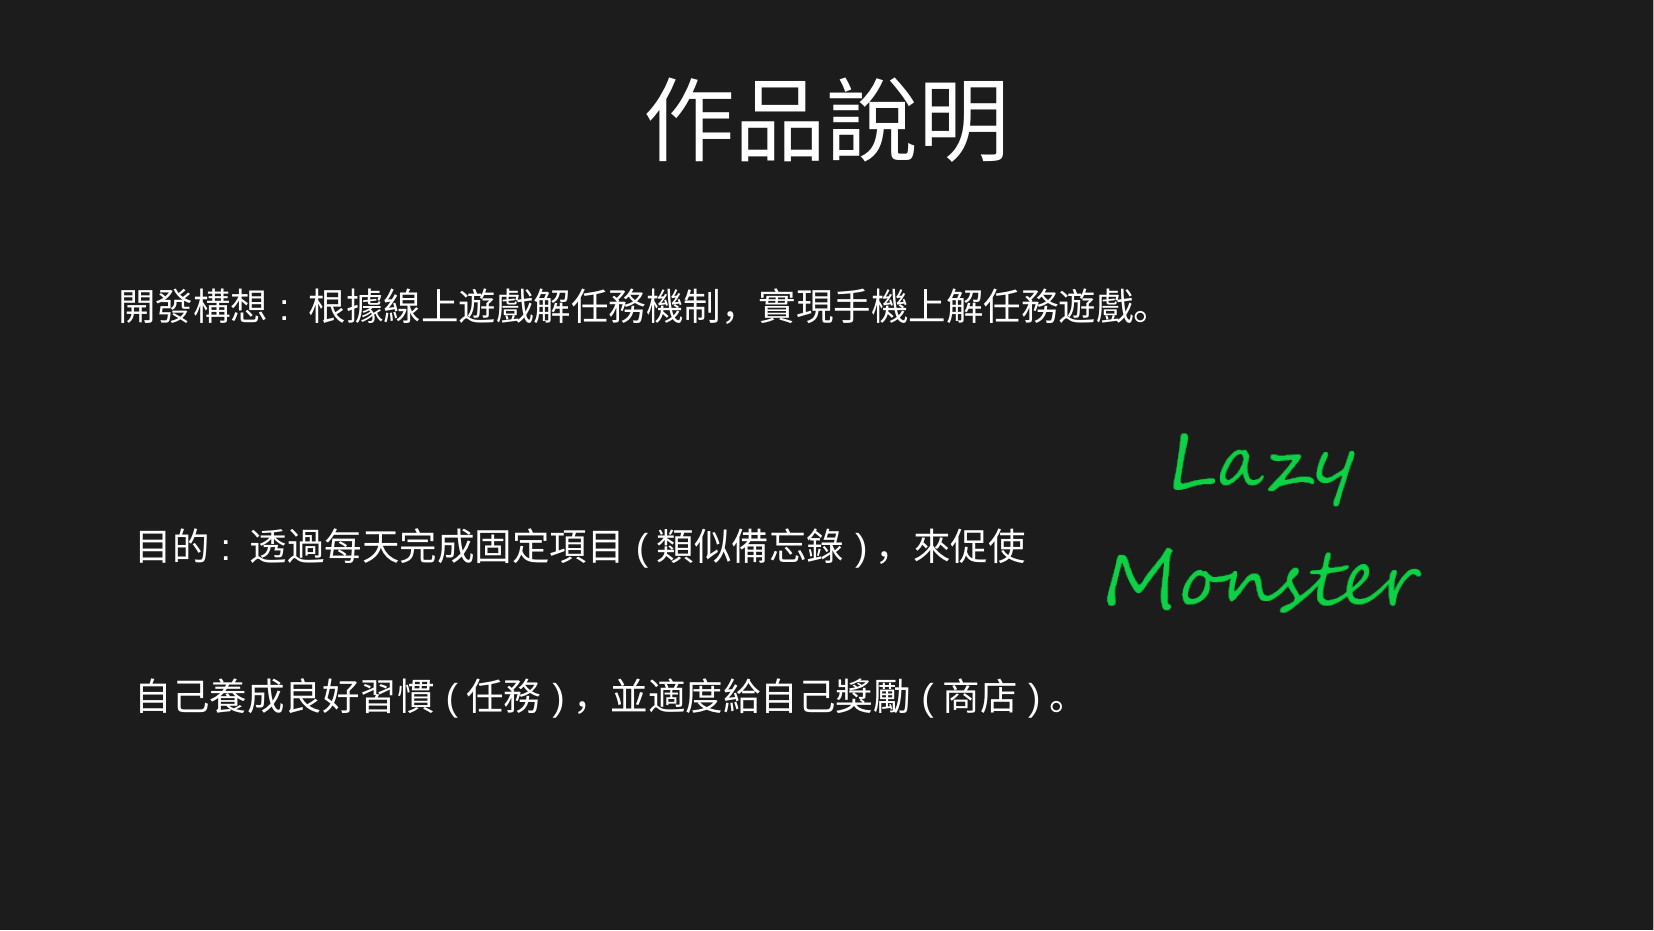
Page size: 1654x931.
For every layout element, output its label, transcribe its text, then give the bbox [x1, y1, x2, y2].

title 作品說明 [82, 56, 1571, 173]
text_box 開發構想: 根據線上遊戲解任務機制，實現手機上解任務遊戲。 [103, 270, 1186, 335]
picture [435, 202, 1654, 931]
text_box 自己養成良好習慣(任務)，並適度給自己獎勵(商店)。 [120, 660, 1098, 725]
text_box 目的: 透過每天完成固定項目(類似備忘錄)，來促使 [120, 510, 1049, 575]
